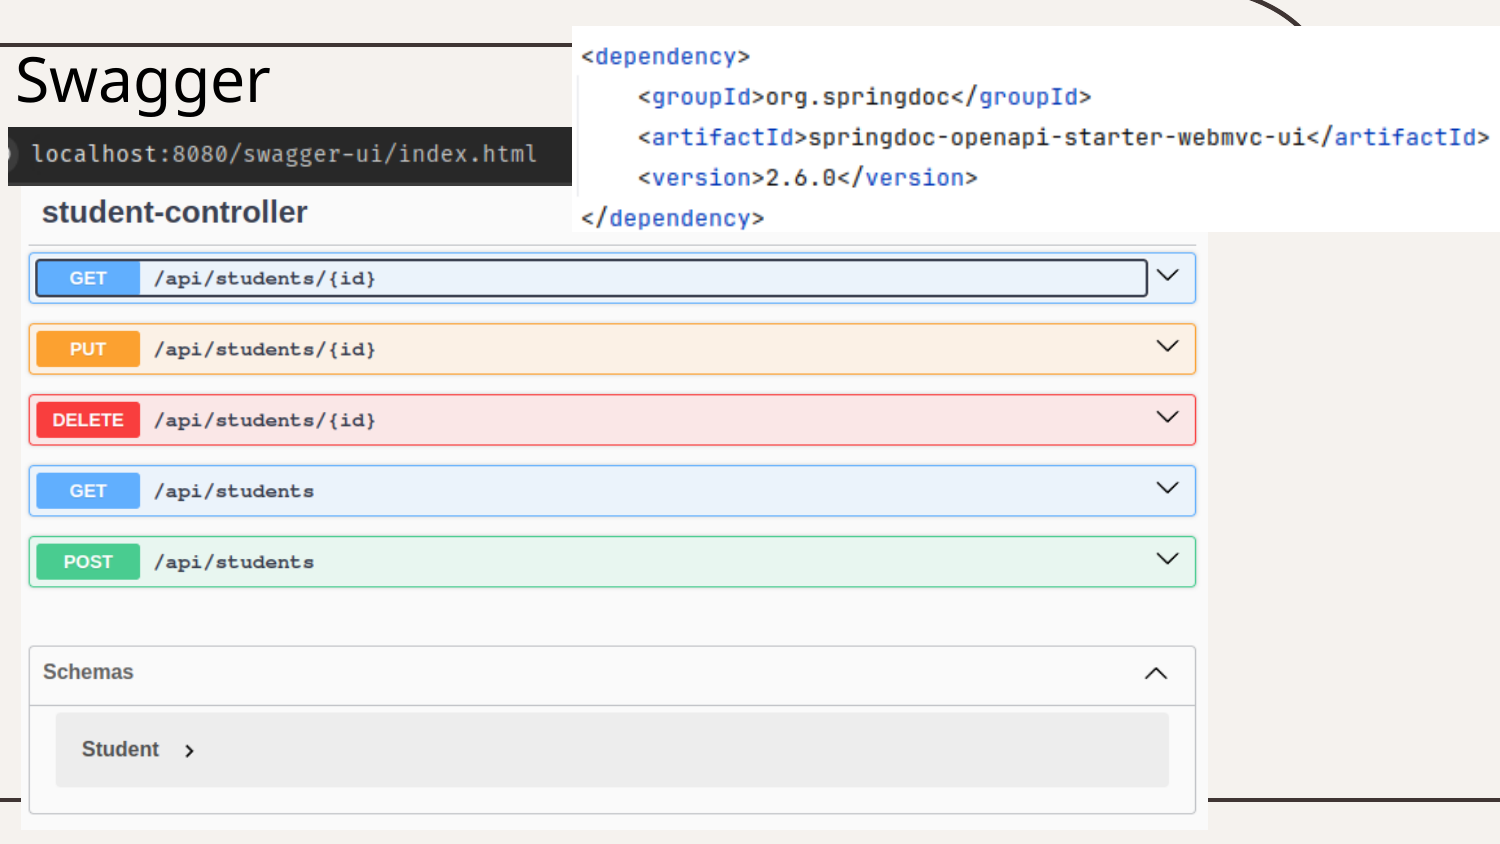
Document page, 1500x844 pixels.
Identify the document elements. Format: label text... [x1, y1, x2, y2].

title Swagger [0, 25, 774, 120]
picture [8, 26, 1500, 830]
